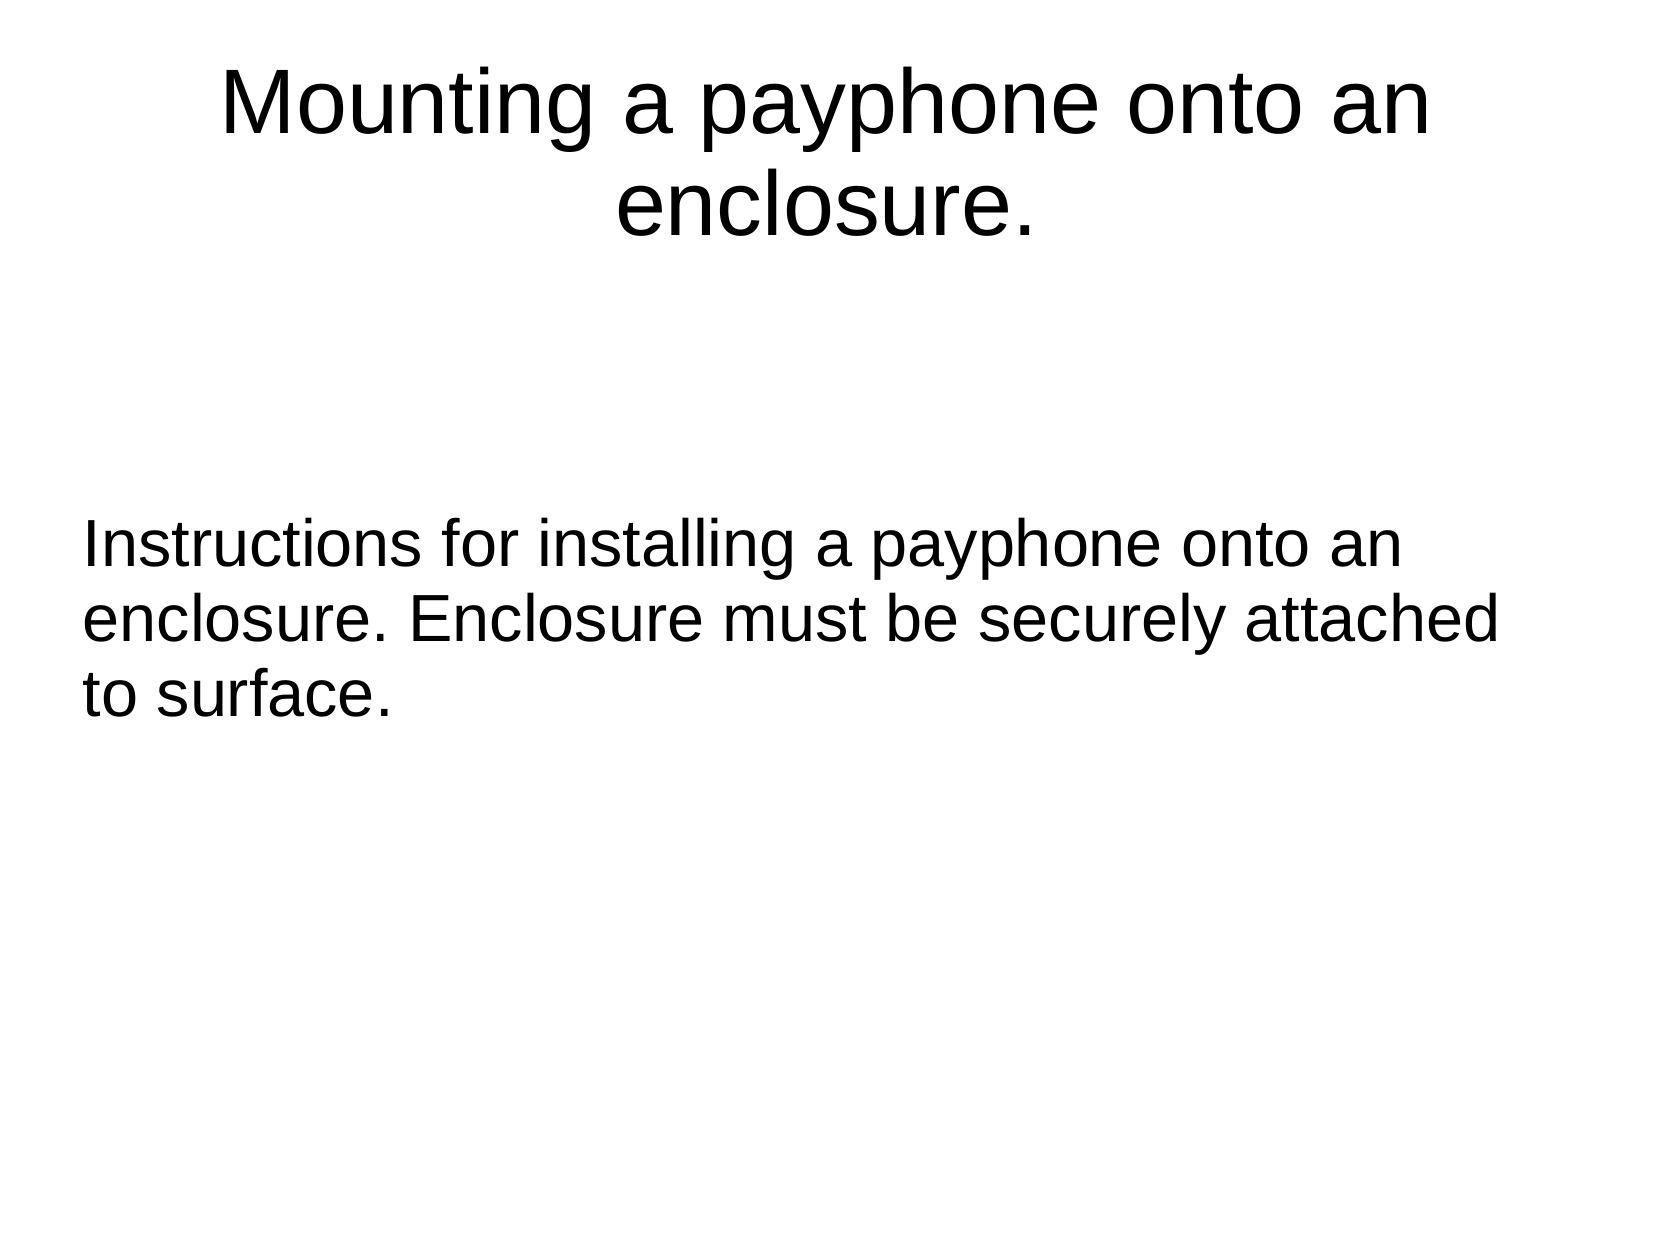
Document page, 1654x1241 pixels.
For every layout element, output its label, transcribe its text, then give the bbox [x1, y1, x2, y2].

subtitle Instructions for installing a payphone onto an enclosure. Enclosure must be securely attached to surface. [82, 296, 1571, 1016]
title Mounting a payphone onto an enclosure. [82, 49, 1571, 257]
